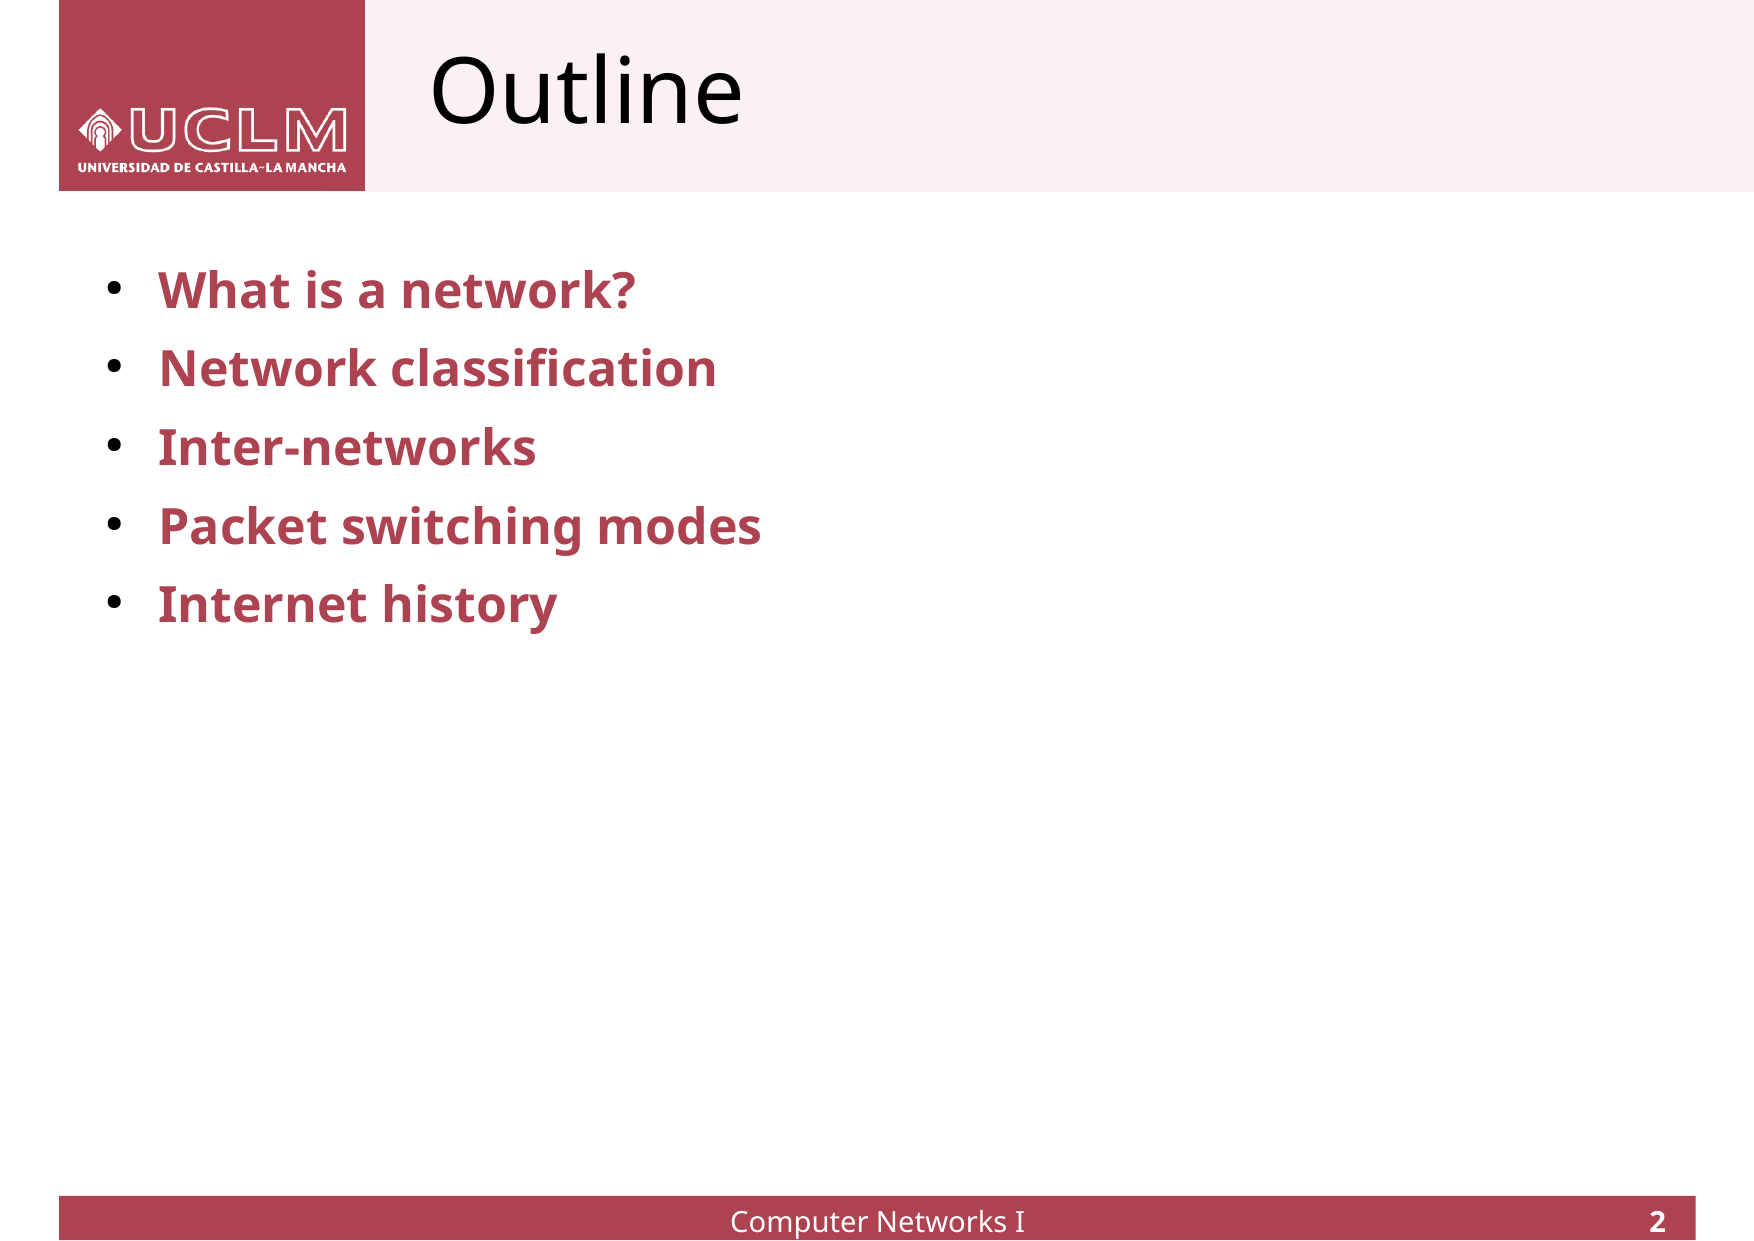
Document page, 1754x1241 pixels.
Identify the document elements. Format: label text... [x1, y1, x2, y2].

title Outline [413, 34, 1667, 154]
list What is a network? Network classification Inter-networks Packet switching modes Internet history [87, 254, 1667, 1074]
picture [59, 0, 365, 191]
